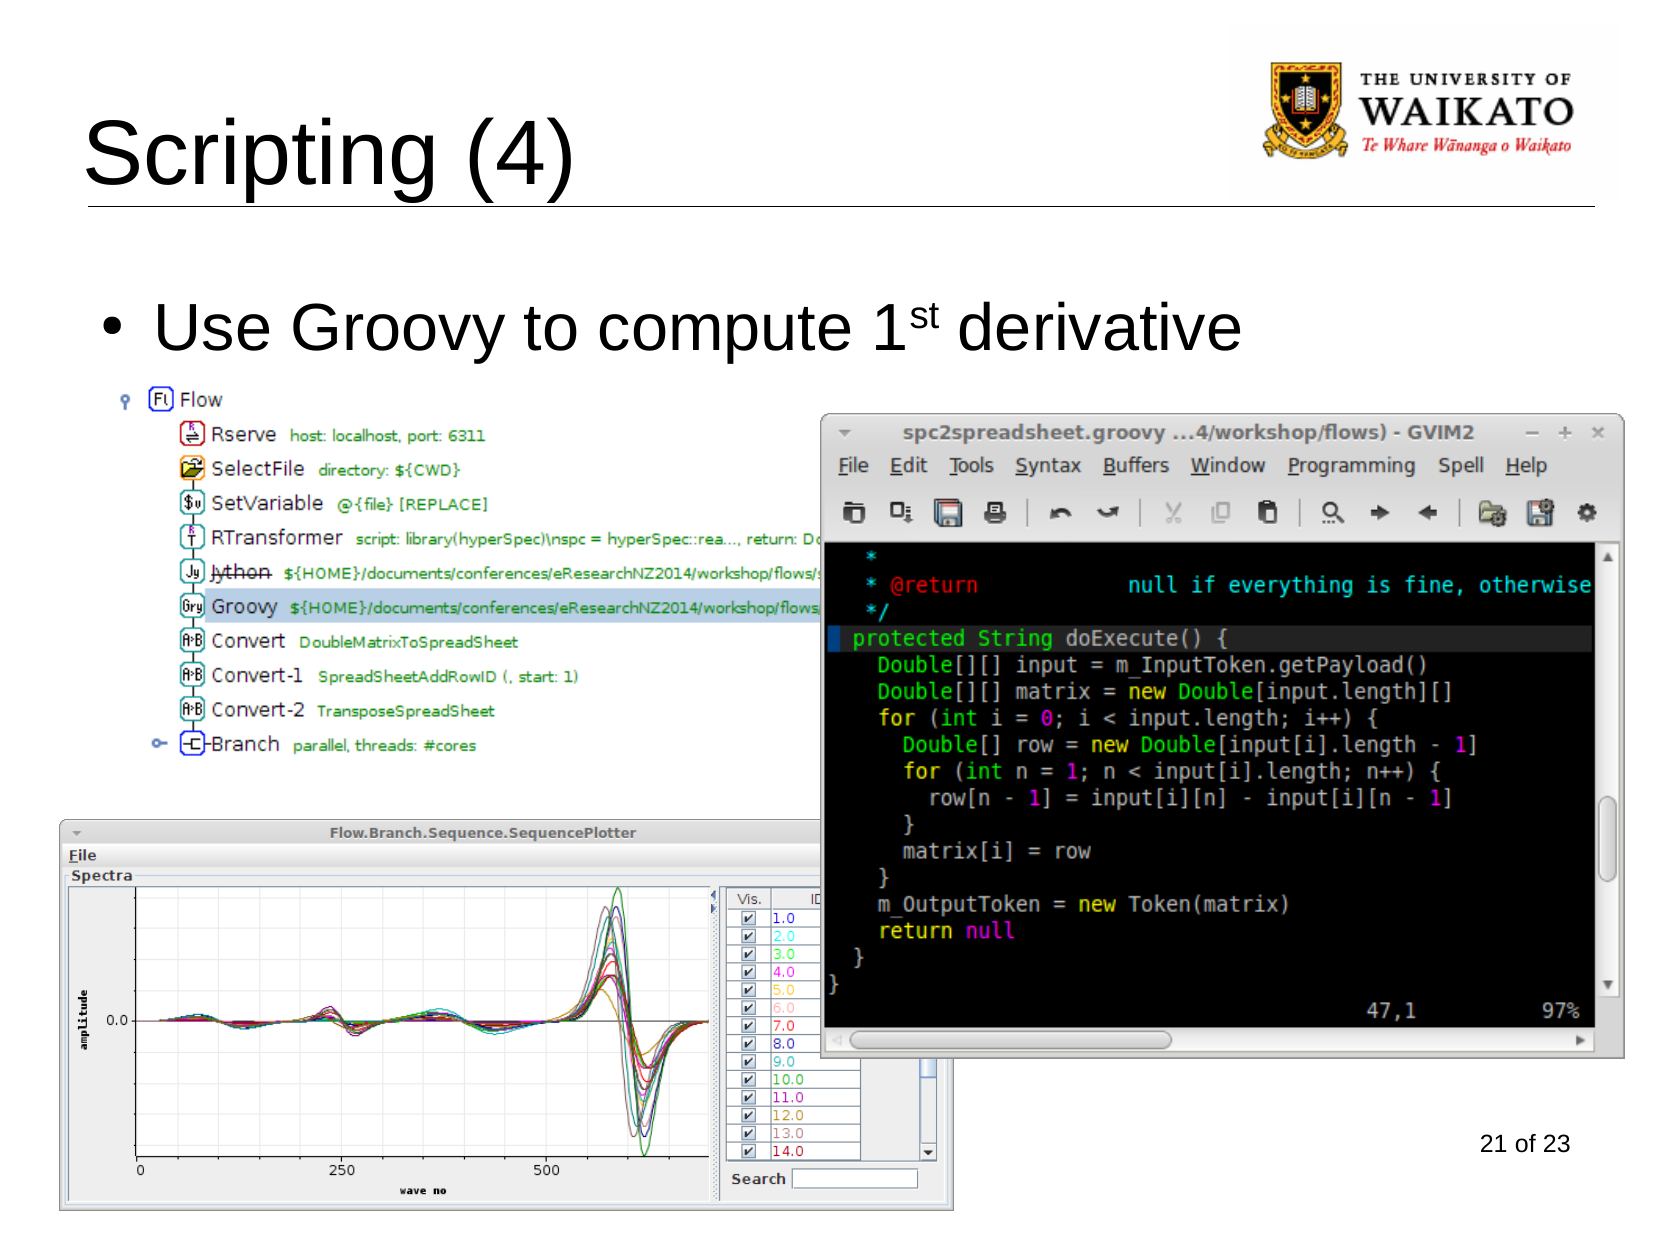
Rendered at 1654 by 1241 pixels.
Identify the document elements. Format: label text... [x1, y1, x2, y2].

title Scripting (4) [82, 49, 1571, 257]
list Use Groovy to compute 1st derivative [82, 290, 1571, 819]
picture [59, 382, 1625, 1211]
picture [1228, 24, 1619, 201]
